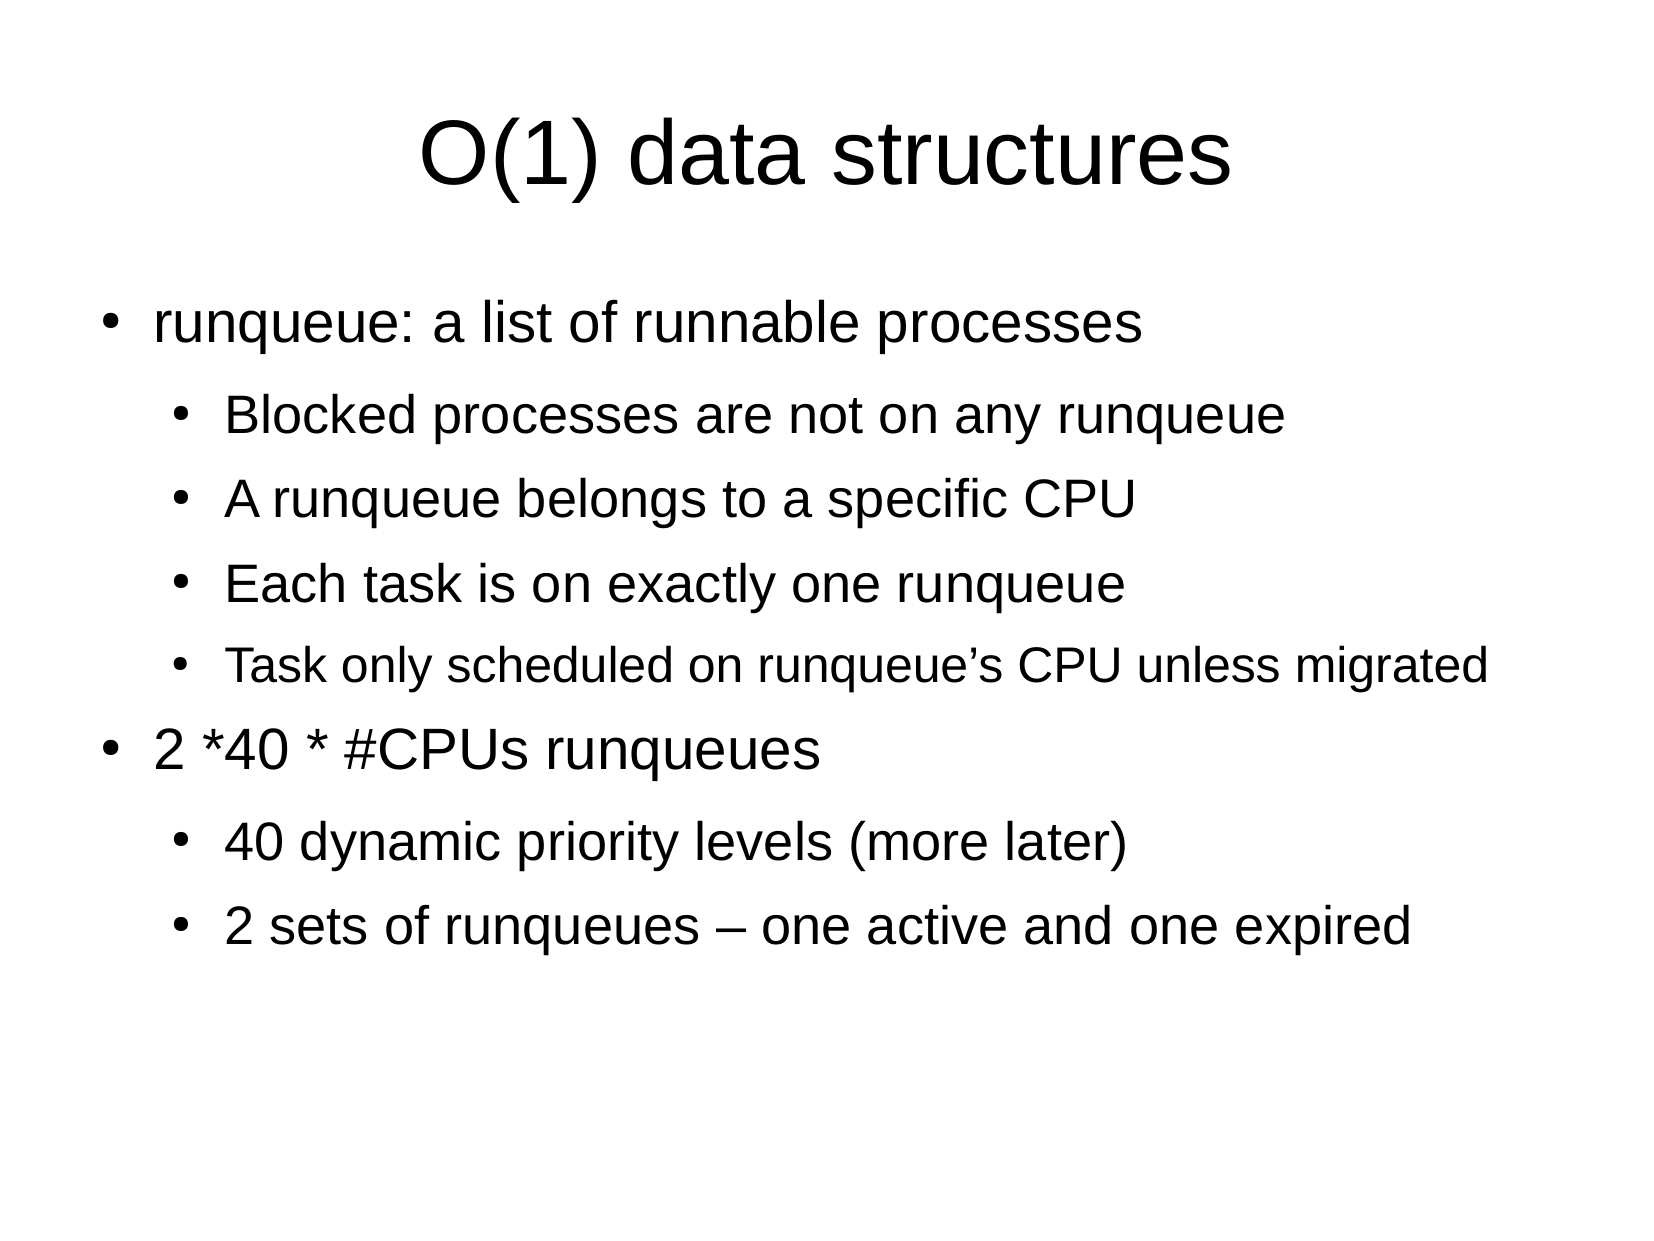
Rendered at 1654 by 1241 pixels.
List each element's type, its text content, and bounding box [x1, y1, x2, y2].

title O(1) data structures [82, 49, 1571, 257]
list runqueue: a list of runnable processes Blocked processes are not on any runqueue A runqueue belongs to a specific CPU Each task is on exactly one runqueue Task only scheduled on runqueue’s CPU unless migrated 2 *40 * #CPUs runqueues 40 dynamic priority levels (more later) 2 sets of runqueues – one active and one expired [82, 290, 1571, 1010]
